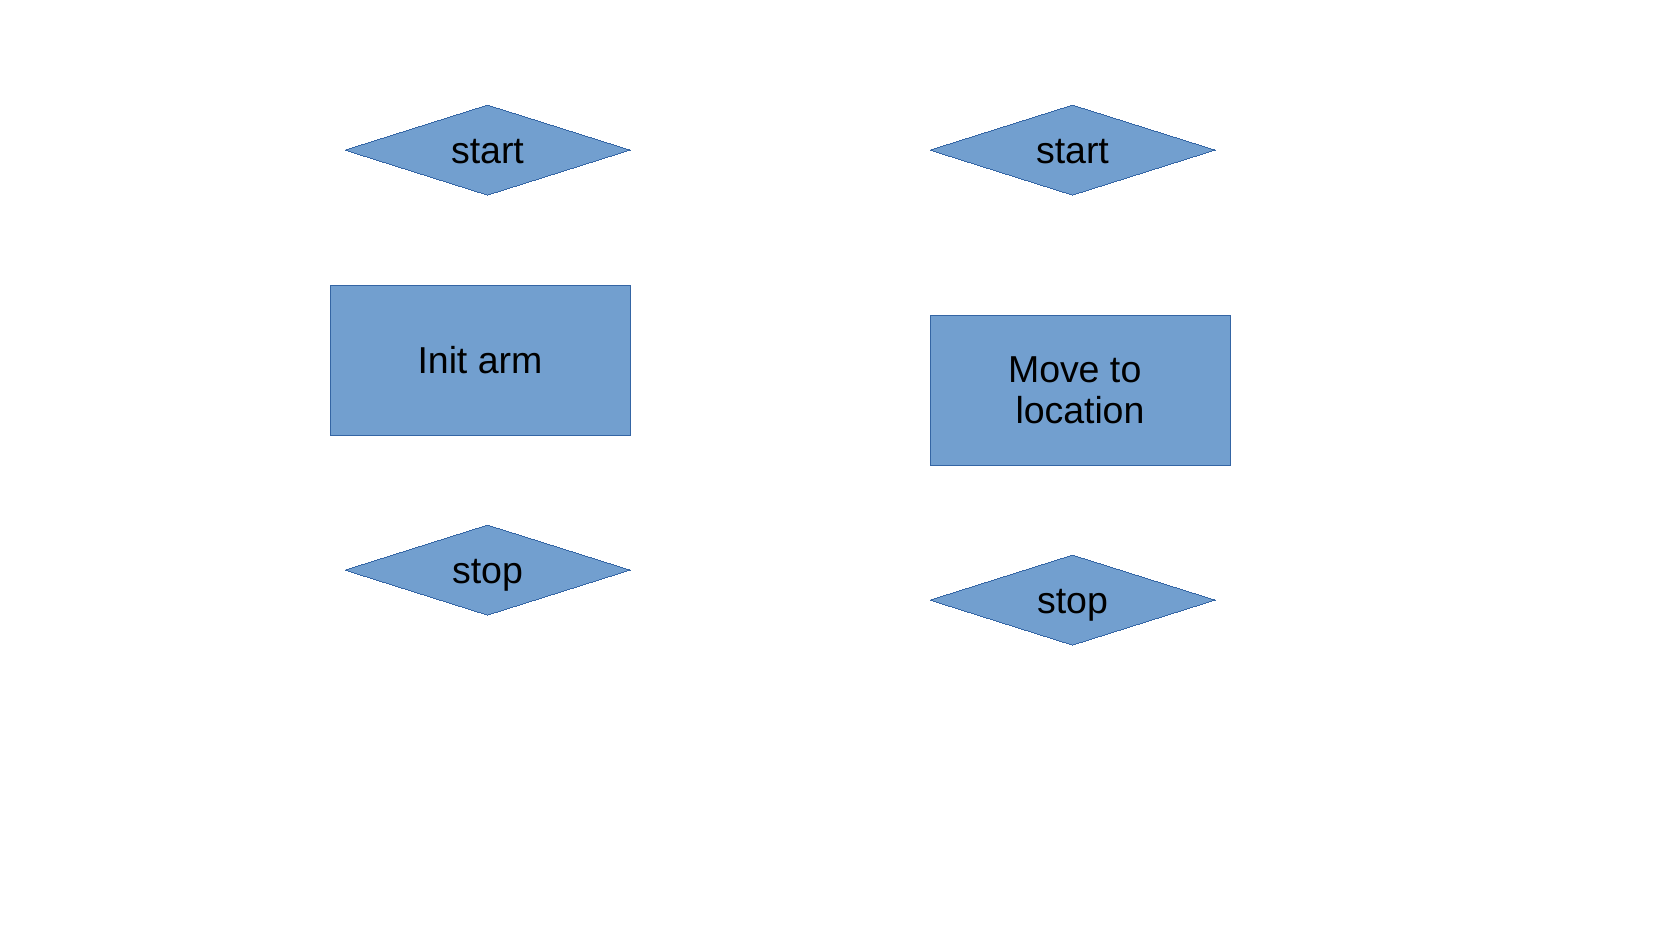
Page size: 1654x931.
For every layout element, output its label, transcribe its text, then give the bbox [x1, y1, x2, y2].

text_box Move to location [930, 315, 1231, 466]
text_box stop [930, 555, 1216, 646]
text_box Init arm [330, 285, 631, 436]
text_box start [930, 105, 1216, 196]
text_box start [345, 105, 631, 196]
text_box stop [345, 525, 631, 616]
